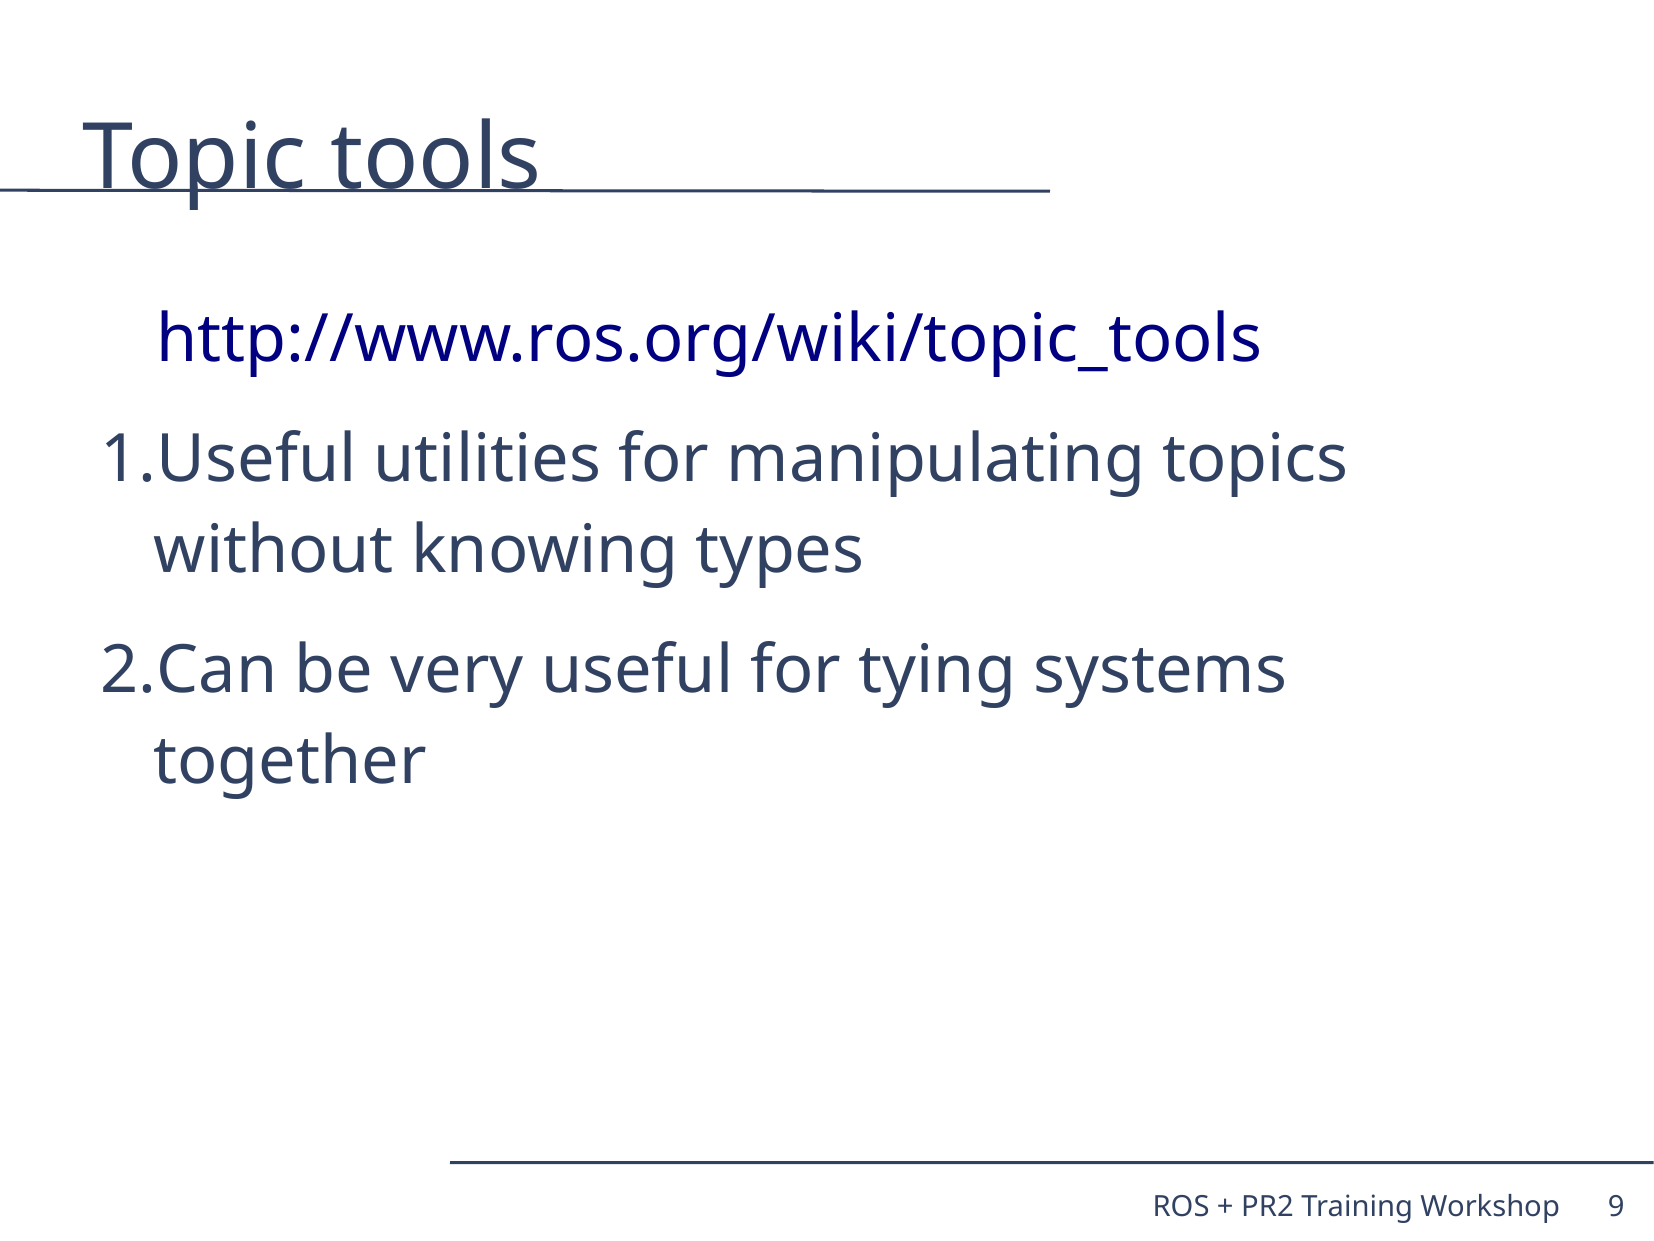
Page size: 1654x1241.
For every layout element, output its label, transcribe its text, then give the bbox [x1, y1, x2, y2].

list http://www.ros.org/wiki/topic_tools Useful utilities for manipulating topics without knowing types Can be very useful for tying systems together [82, 290, 1571, 1109]
title Topic tools [82, 56, 1571, 250]
